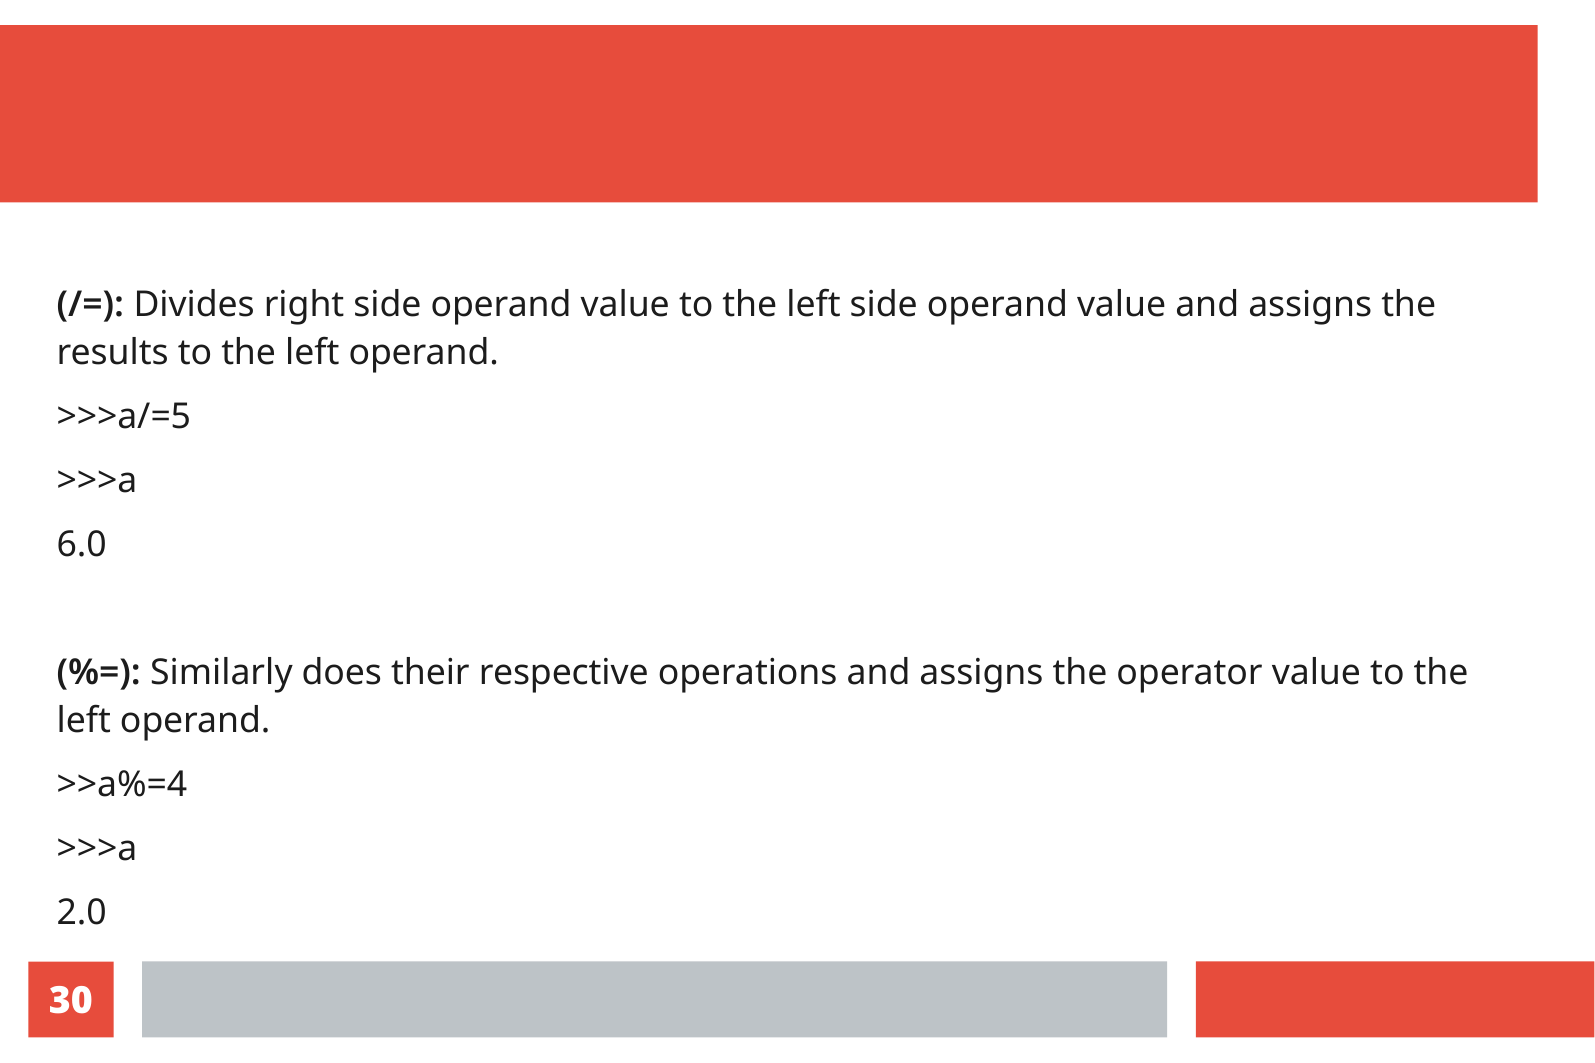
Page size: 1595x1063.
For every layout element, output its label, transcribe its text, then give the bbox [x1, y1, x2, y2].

list (/=): Divides right side operand value to the left side operand value and assigns the results to the left operand. >>>a/=5 >>>a 6.0 (%=): Similarly does their respective operations and assigns the operator value to the left operand. >>a%=4 >>>a 2.0 [56, 278, 1509, 937]
